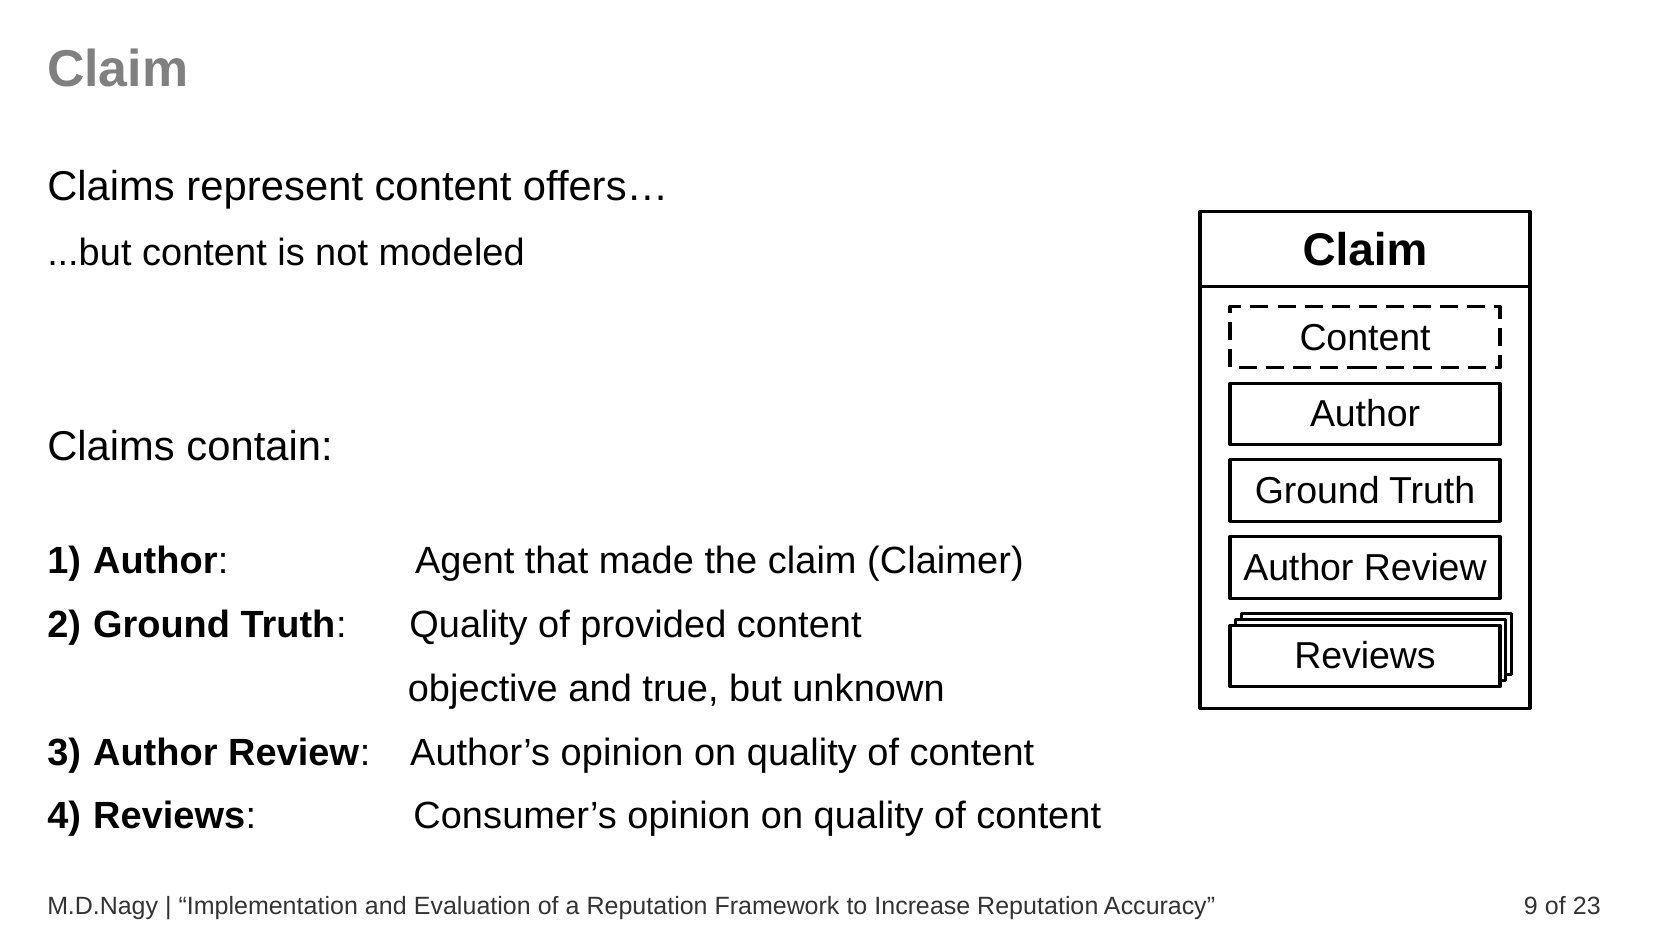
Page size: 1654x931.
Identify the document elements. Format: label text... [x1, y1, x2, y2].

list Claims contain: Author: Agent that made the claim (Claimer) Ground Truth: Quality of provided content objective and true, but unknown Author Review: Author’s opinion on quality of content Reviews: Consumer’s opinion on quality of content [47, 415, 1111, 838]
text_box Reviews [1241, 613, 1512, 675]
text_box [1200, 287, 1531, 709]
text_box Ground Truth [1230, 459, 1501, 522]
text_box Content [1230, 306, 1501, 368]
text_box Author [1230, 383, 1501, 445]
text_box Reviews [1230, 625, 1501, 687]
text_box Author Review [1230, 536, 1501, 599]
text_box Reviews [1235, 619, 1506, 681]
title Claim [47, 39, 1471, 98]
list Claims represent content offers… ...but content is not modeled [47, 155, 1111, 324]
text_box Claim [1200, 211, 1531, 287]
